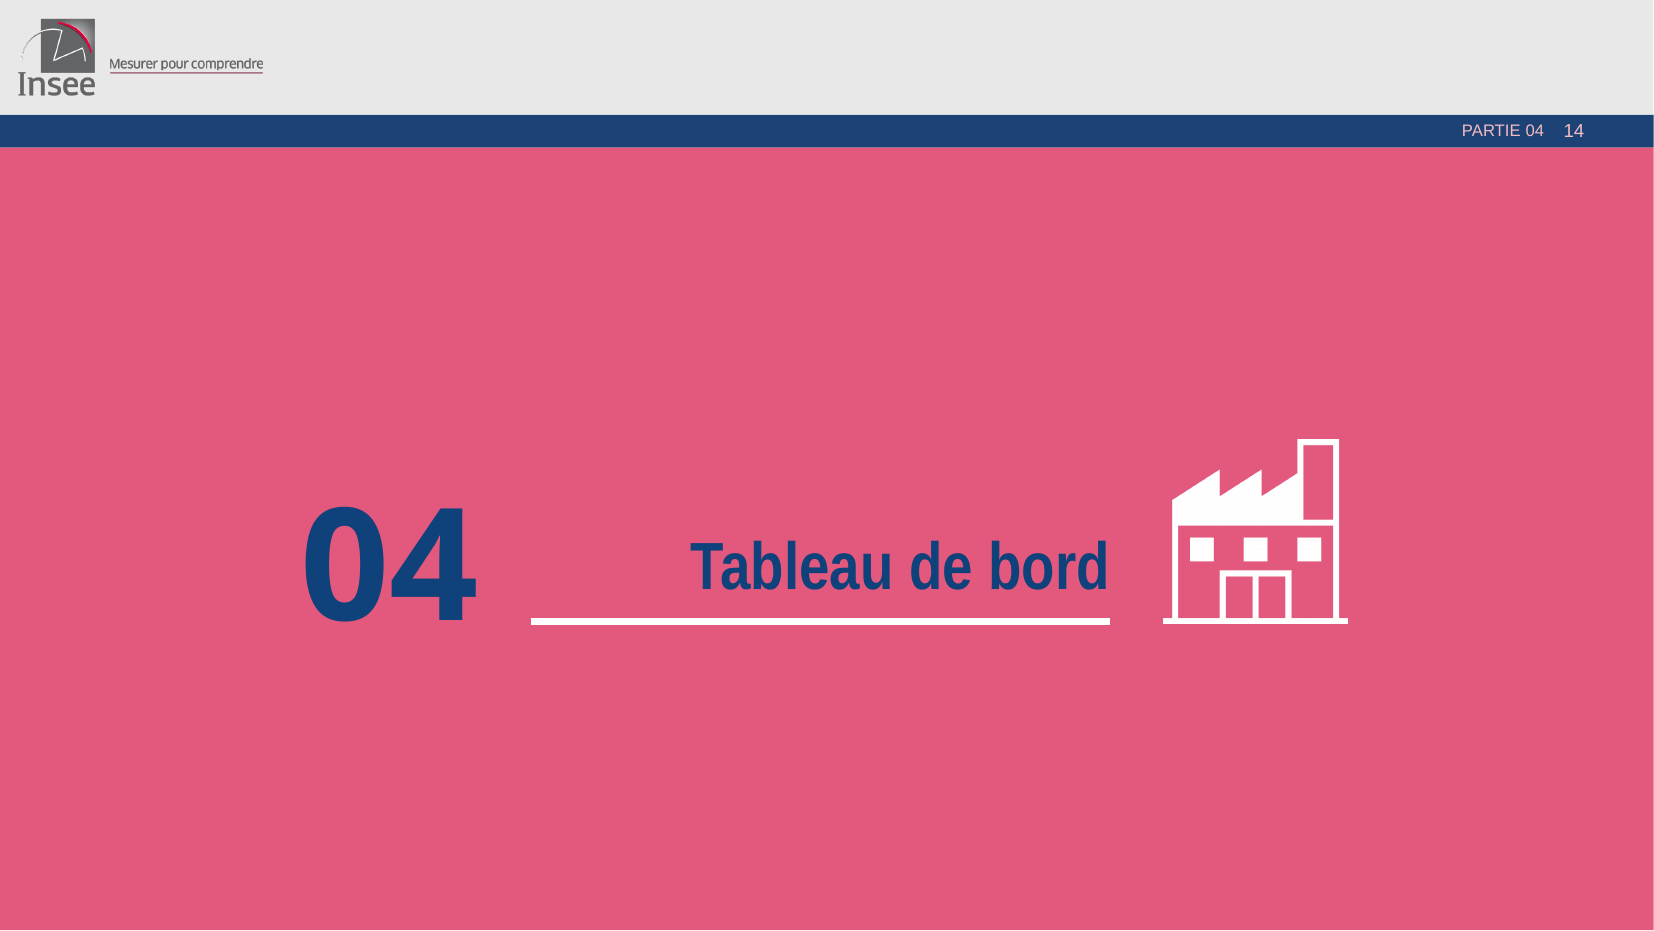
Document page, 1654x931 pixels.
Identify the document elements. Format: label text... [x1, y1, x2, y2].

title Tableau de bord [526, 446, 1111, 605]
picture [14, 0, 263, 99]
picture [1163, 439, 1348, 624]
text_box PARTIE 04 [1311, 114, 1560, 148]
text_box 04 [253, 422, 526, 697]
